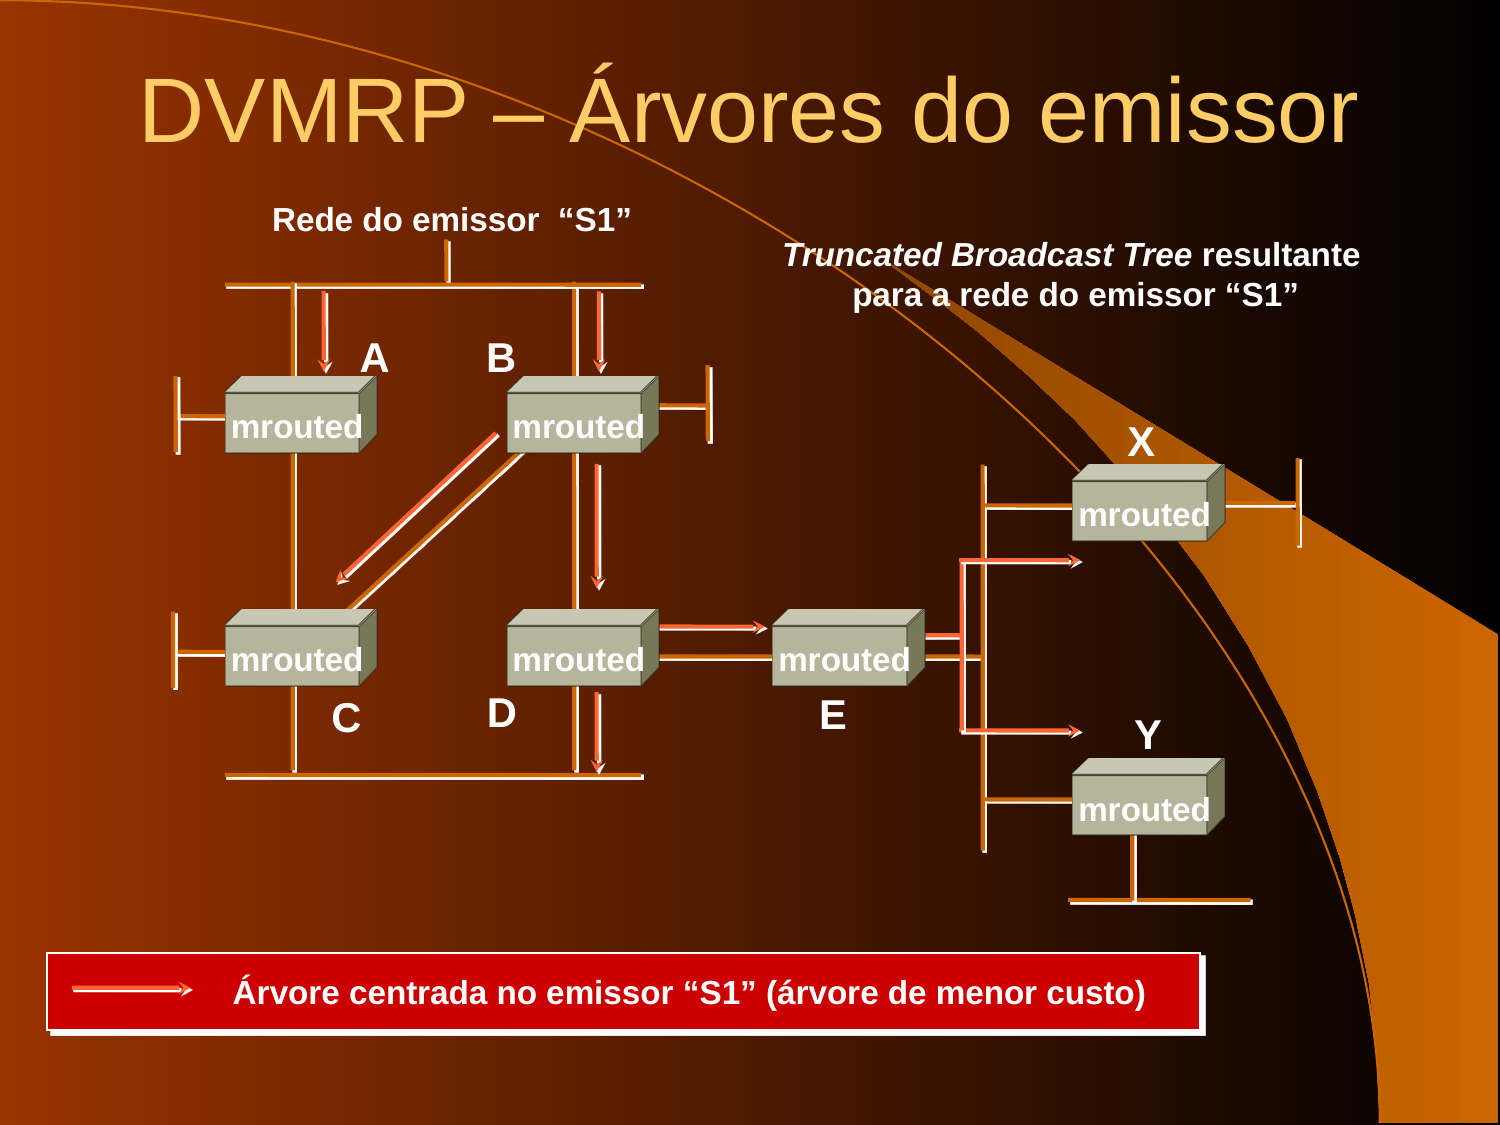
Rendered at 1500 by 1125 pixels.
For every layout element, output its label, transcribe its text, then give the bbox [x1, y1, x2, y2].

picture [1072, 464, 1226, 485]
text_box Truncated Broadcast Tree resultante para a rede do emissor “S1” [725, 226, 1427, 320]
text_box E [802, 687, 864, 746]
text_box mrouted [763, 630, 927, 686]
text_box Rede do emissor “S1” [258, 191, 647, 246]
picture [507, 609, 660, 630]
text_box A [343, 322, 402, 389]
text_box B [469, 322, 533, 389]
text_box mrouted [1063, 485, 1227, 541]
text_box Árvore centrada no emissor “S1” (árvore de menor custo) [217, 963, 1165, 1019]
text_box mrouted [215, 630, 379, 686]
text_box mrouted [497, 397, 661, 454]
picture [507, 376, 660, 397]
text_box X [1110, 406, 1172, 464]
picture [225, 609, 378, 630]
text_box [47, 952, 1200, 1030]
text_box mrouted [497, 630, 661, 686]
picture [225, 376, 378, 397]
text_box mrouted [1063, 780, 1227, 836]
picture [772, 609, 926, 630]
text_box C [315, 687, 373, 749]
text_box Y [1117, 699, 1179, 758]
title DVMRP – Árvores do emissor [24, 24, 1475, 188]
text_box mrouted [215, 397, 379, 454]
picture [1072, 758, 1226, 780]
text_box D [464, 678, 540, 745]
